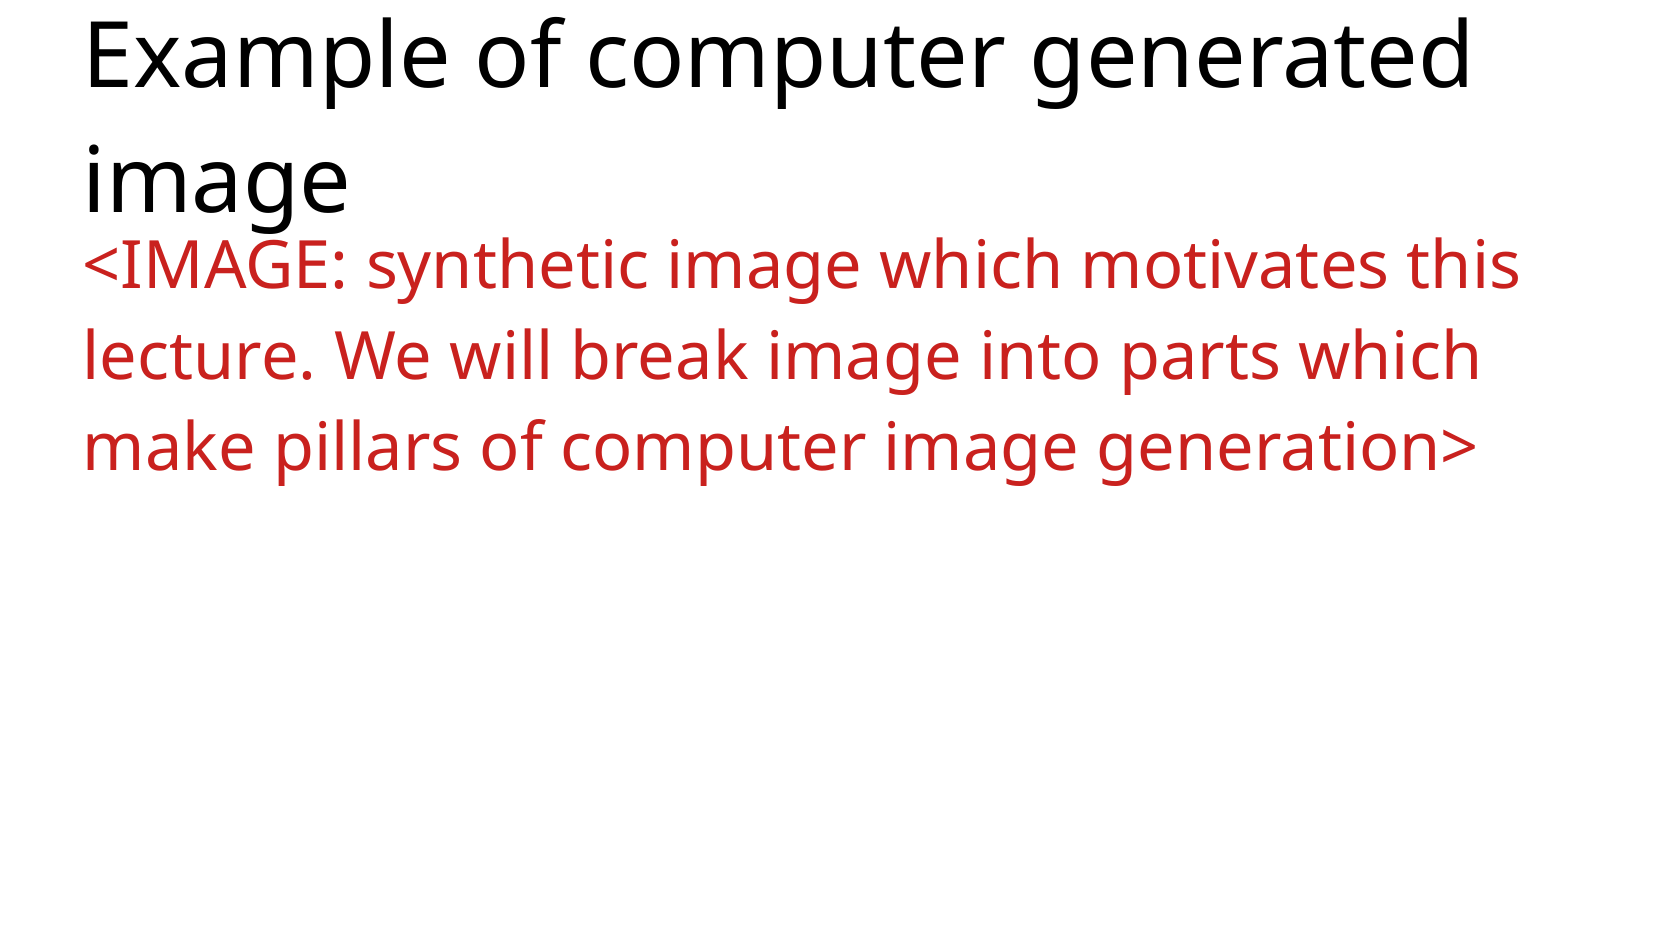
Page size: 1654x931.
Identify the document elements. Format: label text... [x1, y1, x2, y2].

title Example of computer generated image [82, 37, 1571, 193]
list <IMAGE: synthetic image which motivates this lecture. We will break image into parts which make pillars of computer image generation> [82, 217, 1571, 758]
